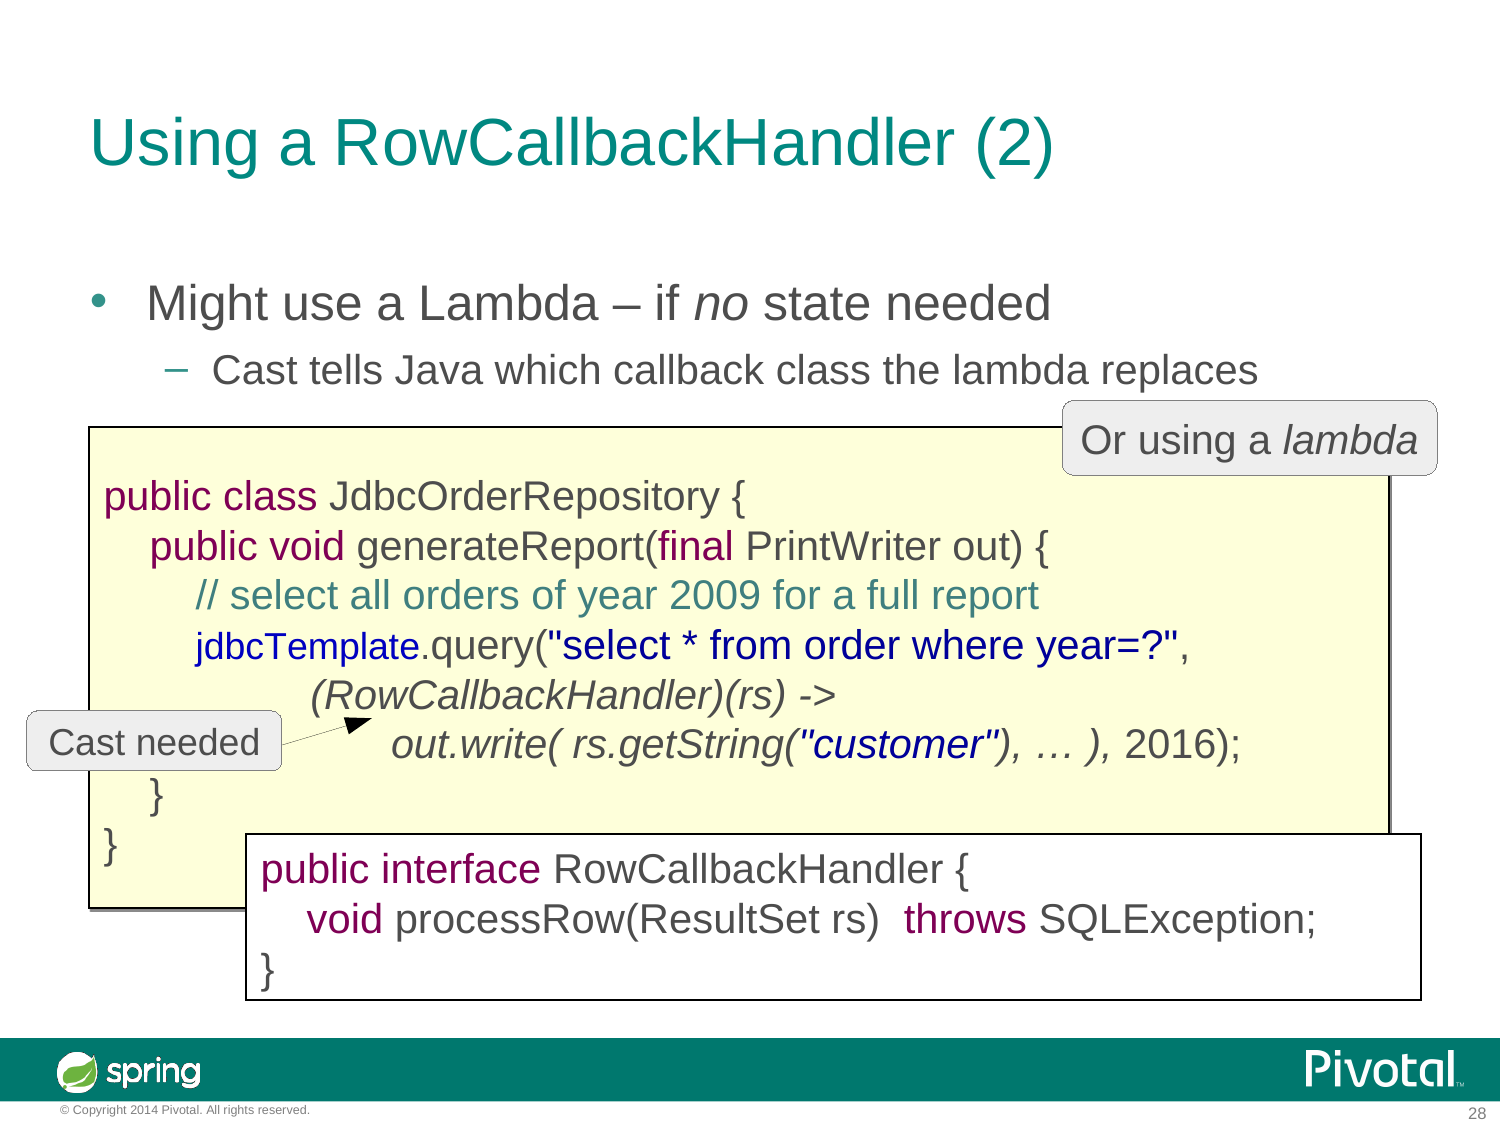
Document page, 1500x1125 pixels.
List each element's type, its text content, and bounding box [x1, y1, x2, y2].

text_box Cast needed [26, 710, 282, 771]
text_box Or using a lambda [1062, 400, 1438, 476]
picture [1306, 1050, 1464, 1087]
list Might use a Lambda – if no state needed Cast tells Java which callback class the lambda replaces [75, 262, 1426, 931]
picture [32, 1041, 210, 1103]
text_box public interface RowCallbackHandler { void processRow(ResultSet rs) throws SQLException; } [245, 931, 1421, 1000]
title Using a RowCallbackHandler (2) [75, 45, 1426, 233]
